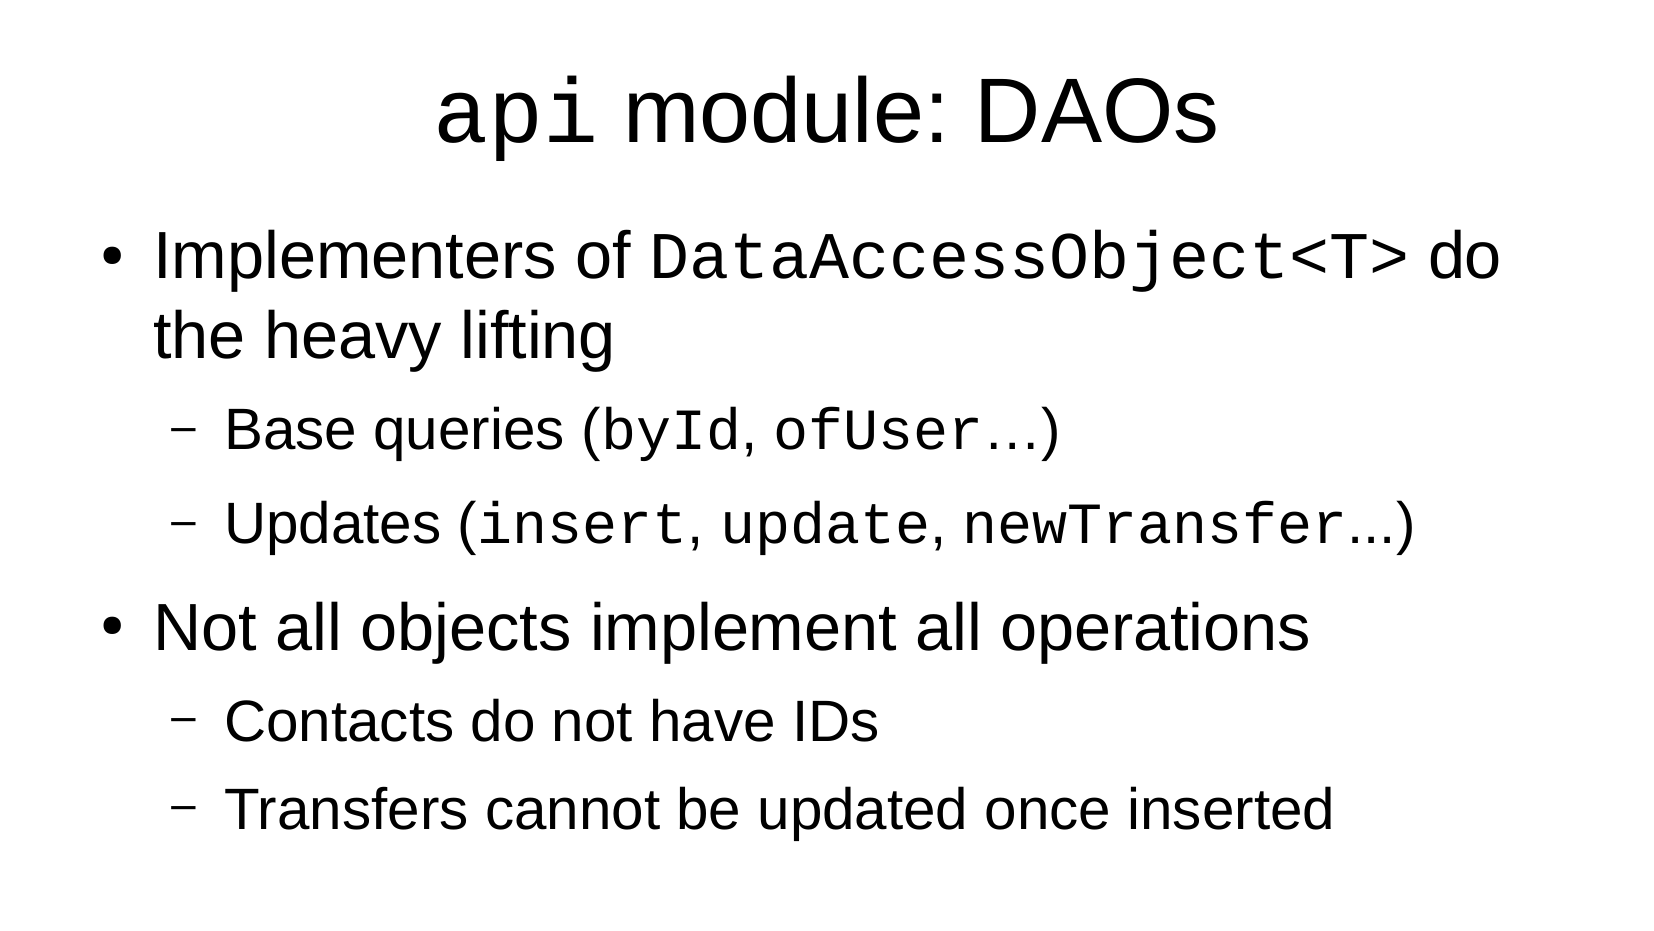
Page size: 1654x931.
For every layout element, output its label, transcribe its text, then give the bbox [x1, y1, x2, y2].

title api module: DAOs [82, 37, 1571, 193]
list Implementers of DataAccessObject<T> do the heavy lifting Base queries (byId, ofUser…) Updates (insert, update, newTransfer...) Not all objects implement all operations Contacts do not have IDs Transfers cannot be updated once inserted [82, 217, 1571, 863]
